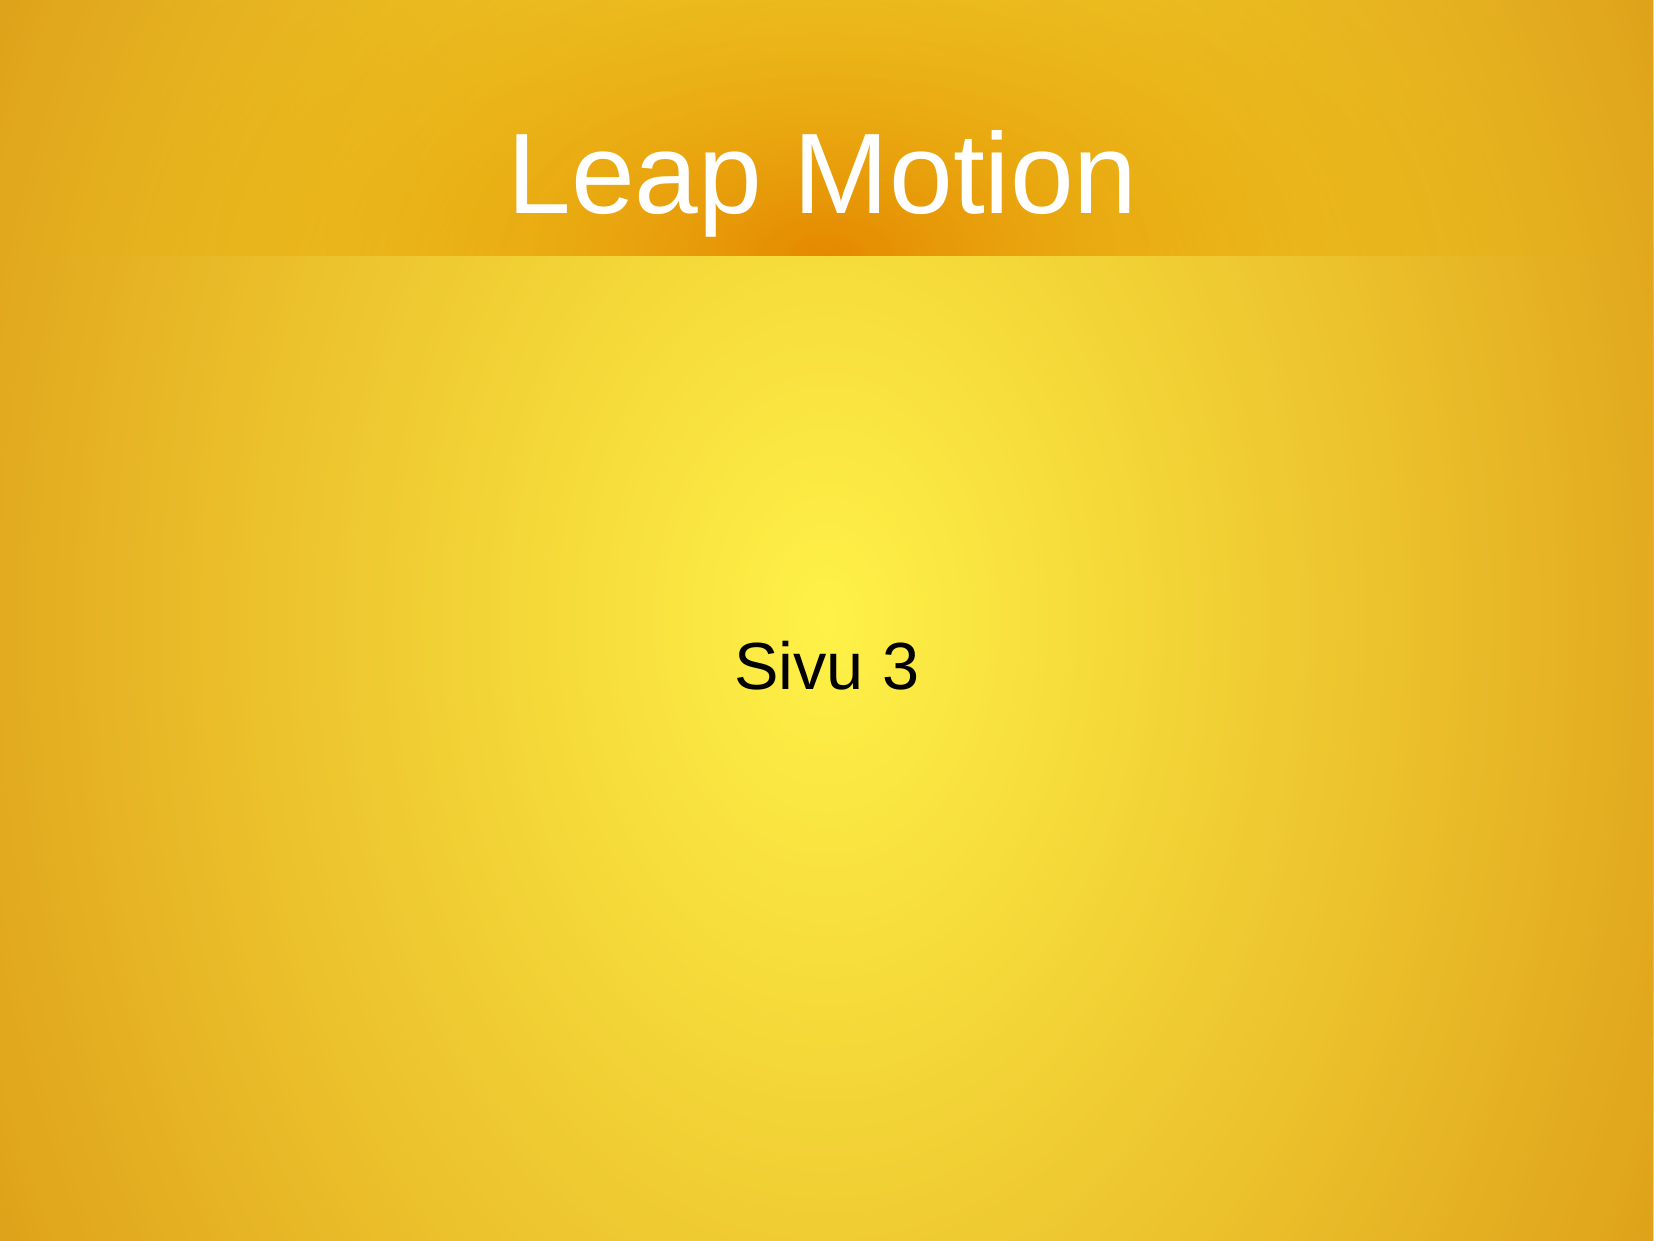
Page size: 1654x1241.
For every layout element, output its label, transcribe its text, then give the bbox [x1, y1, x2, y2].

title Leap Motion [78, 70, 1567, 278]
subtitle Sivu 3 [134, 306, 1519, 1027]
